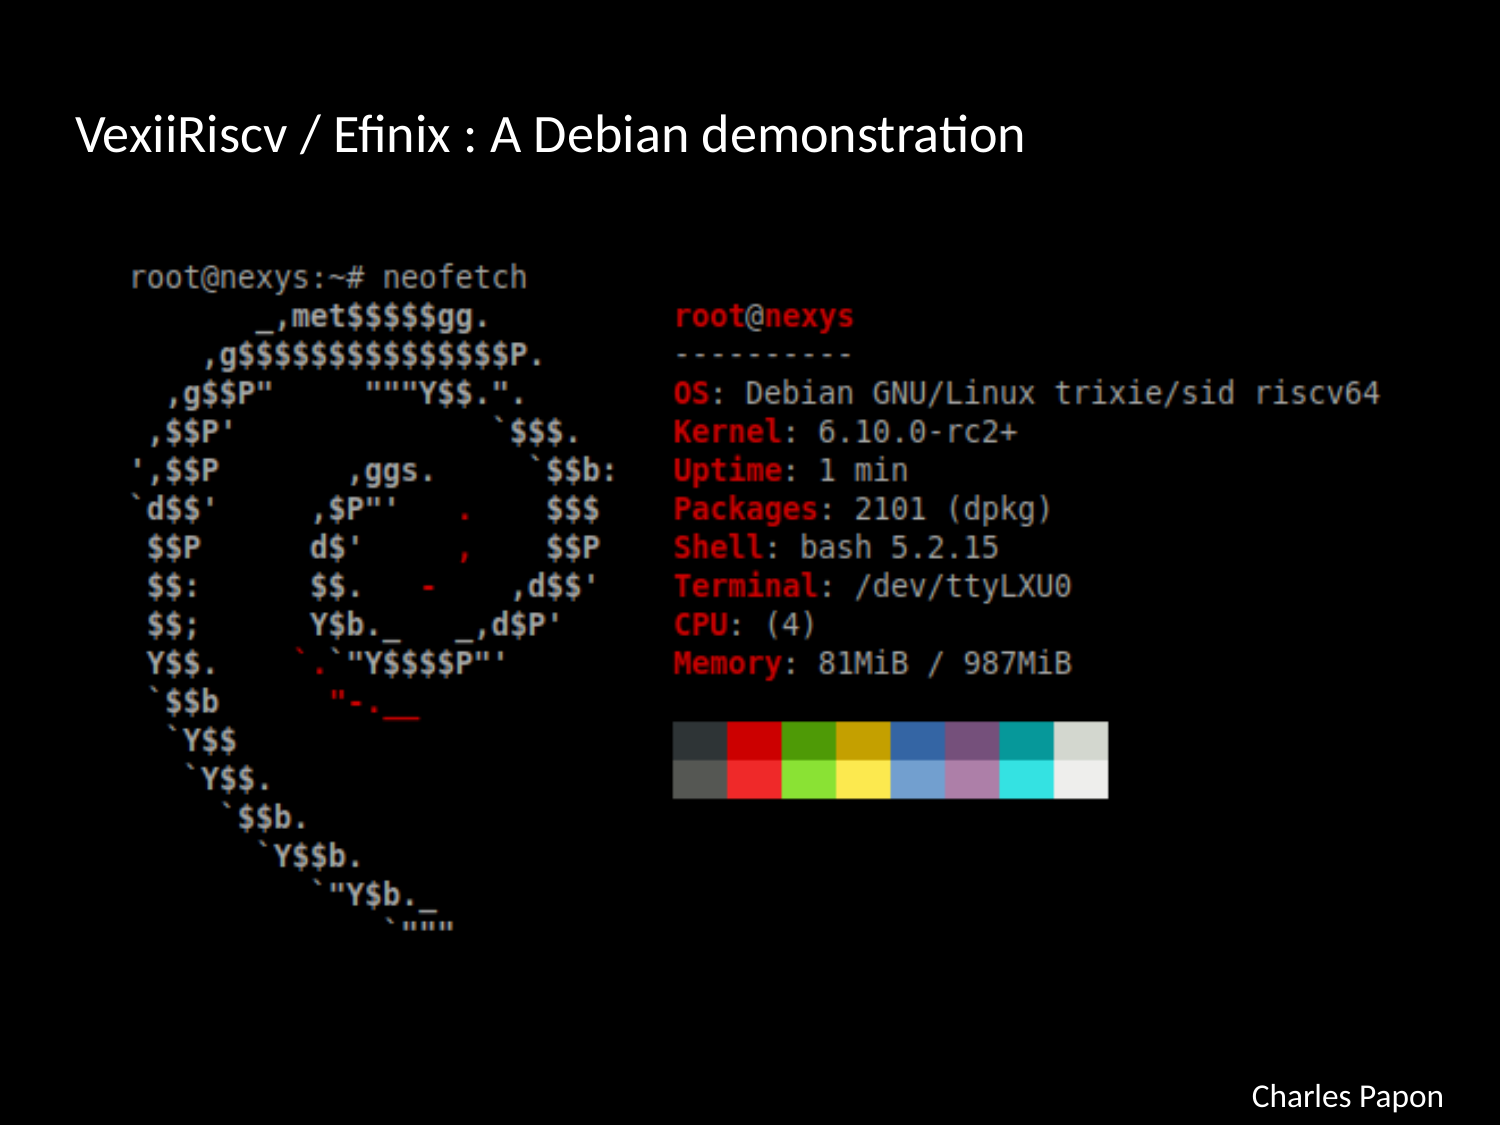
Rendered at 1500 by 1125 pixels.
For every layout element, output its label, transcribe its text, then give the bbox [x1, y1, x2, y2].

title Charles Papon [1251, 1005, 1500, 1125]
picture [129, 257, 1397, 981]
title VexiiRiscv / Efinix : A Debian demonstration [75, 44, 1425, 233]
